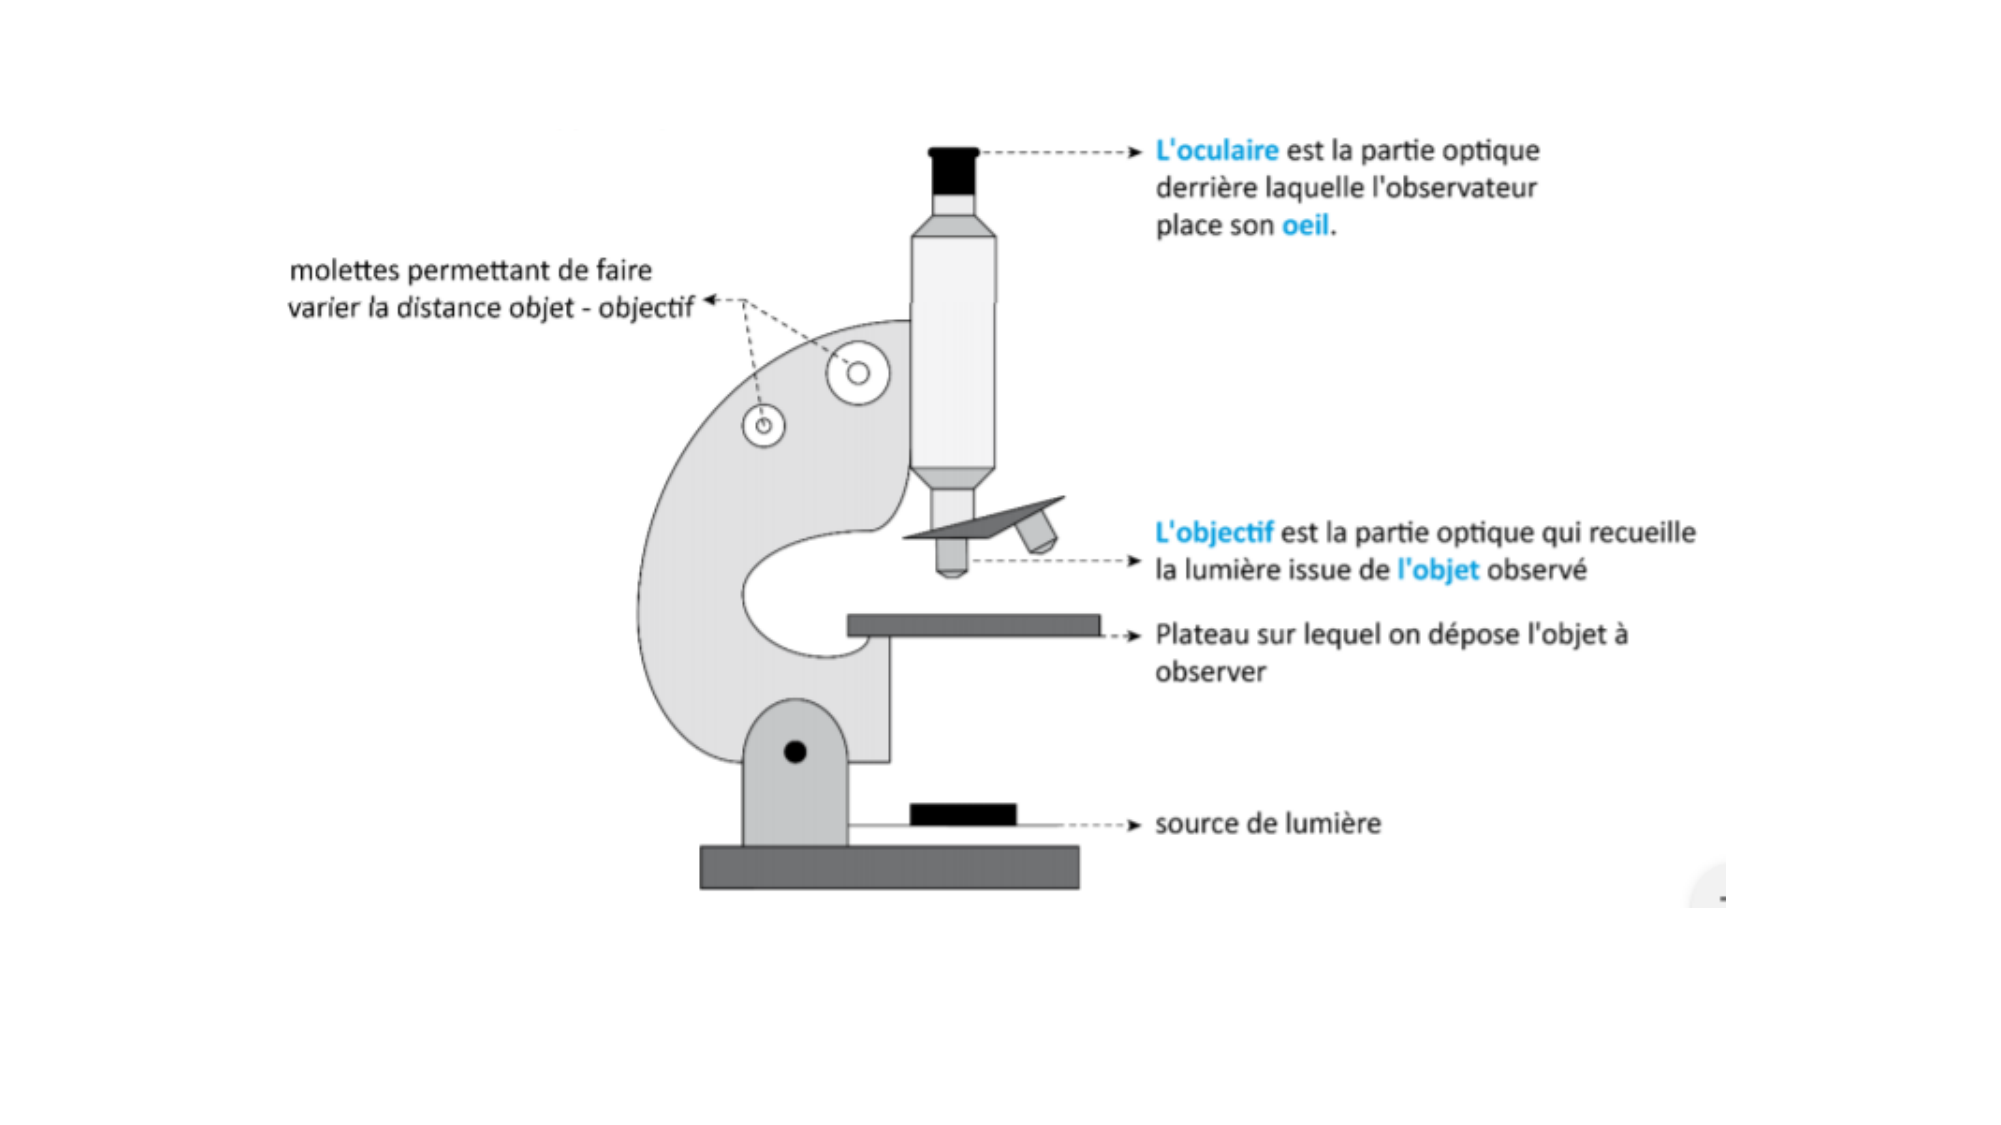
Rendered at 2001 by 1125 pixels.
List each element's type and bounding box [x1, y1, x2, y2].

picture [273, 129, 1726, 908]
